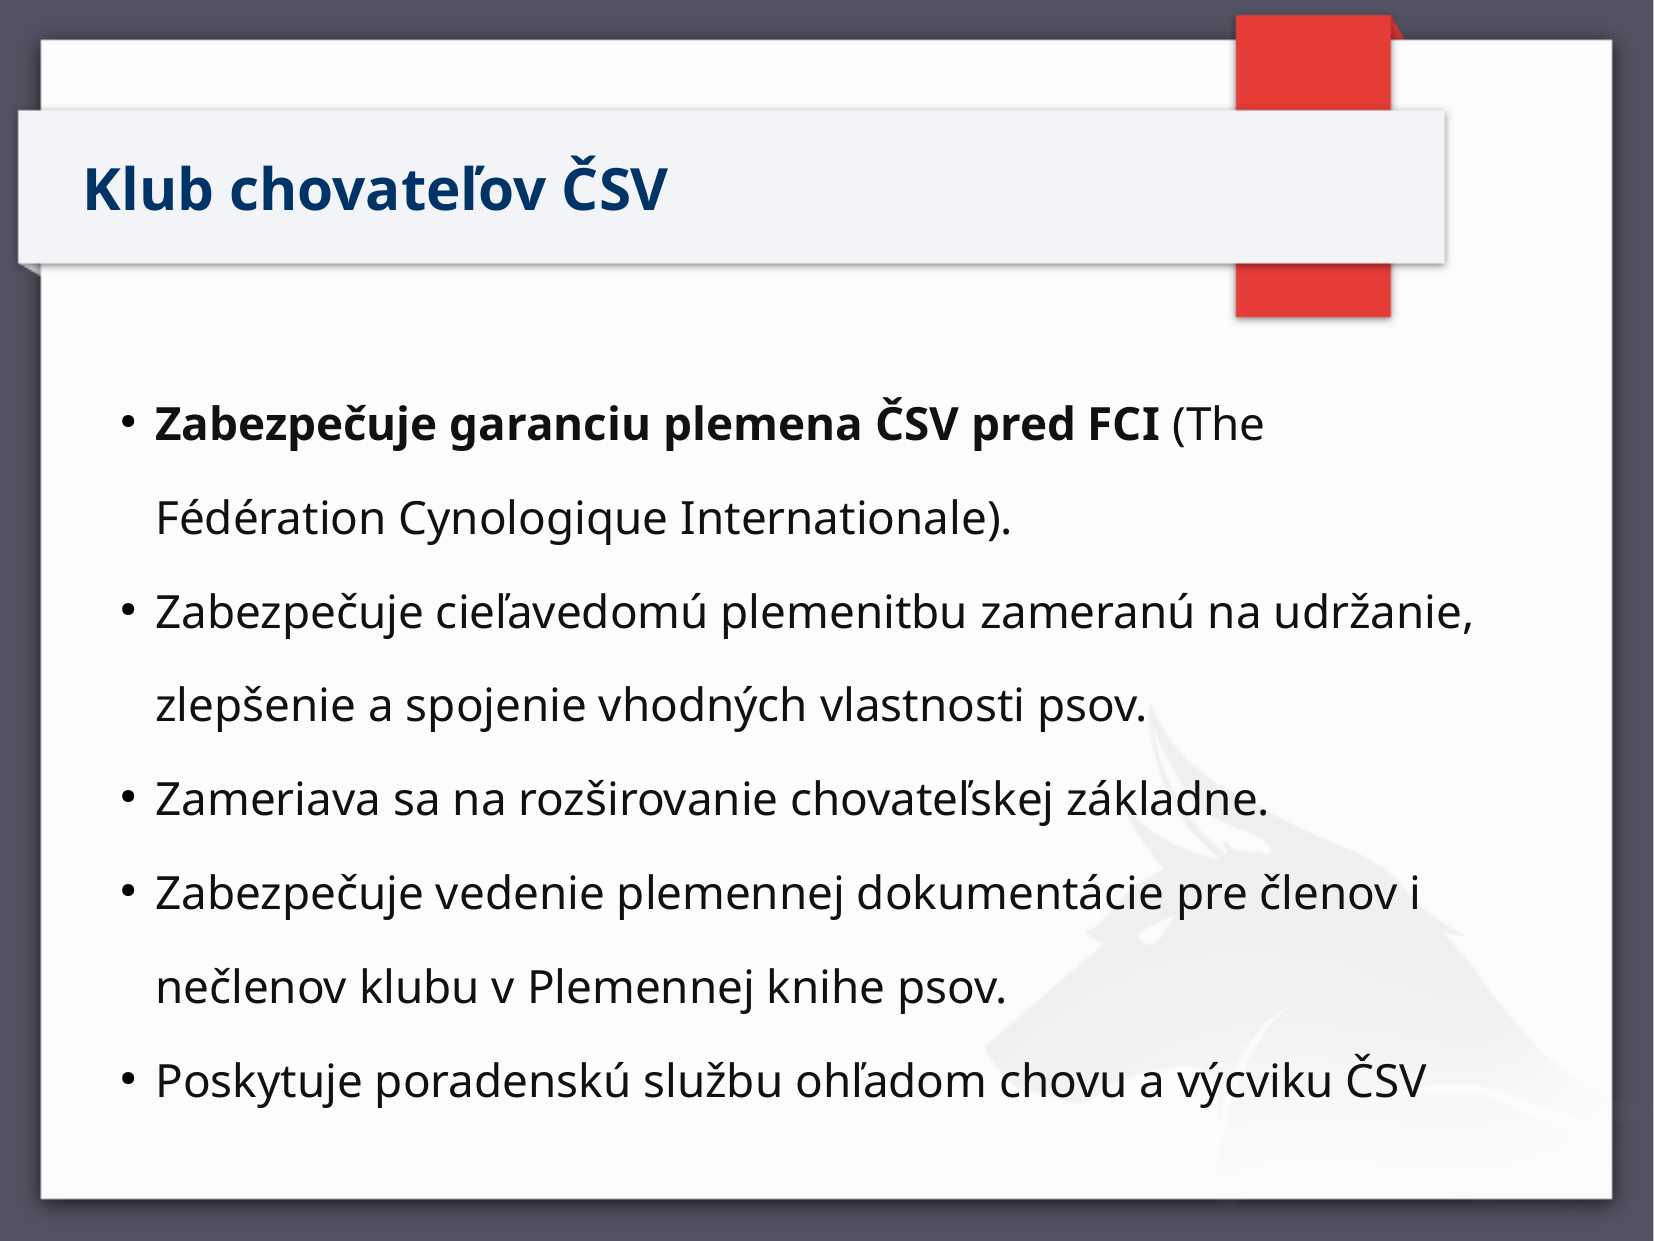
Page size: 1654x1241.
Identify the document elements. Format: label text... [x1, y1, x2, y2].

subtitle Zabezpečuje garanciu plemena ČSV pred FCI (The Fédération Cynologique Internationale). Zabezpečuje cieľavedomú plemenitbu zameranú na udržanie, zlepšenie a spojenie vhodných vlastnosti psov. Zameriava sa na rozširovanie chovateľskej základne. Zabezpečuje vedenie plemennej dokumentácie pre členov i nečlenov klubu v Plemennej knihe psov. Poskytuje poradenskú službu ohľadom chovu a výcviku ČSV [120, 347, 1501, 1124]
title Klub chovateľov ČSV [82, 120, 1441, 257]
picture [0, 0, 1654, 1241]
